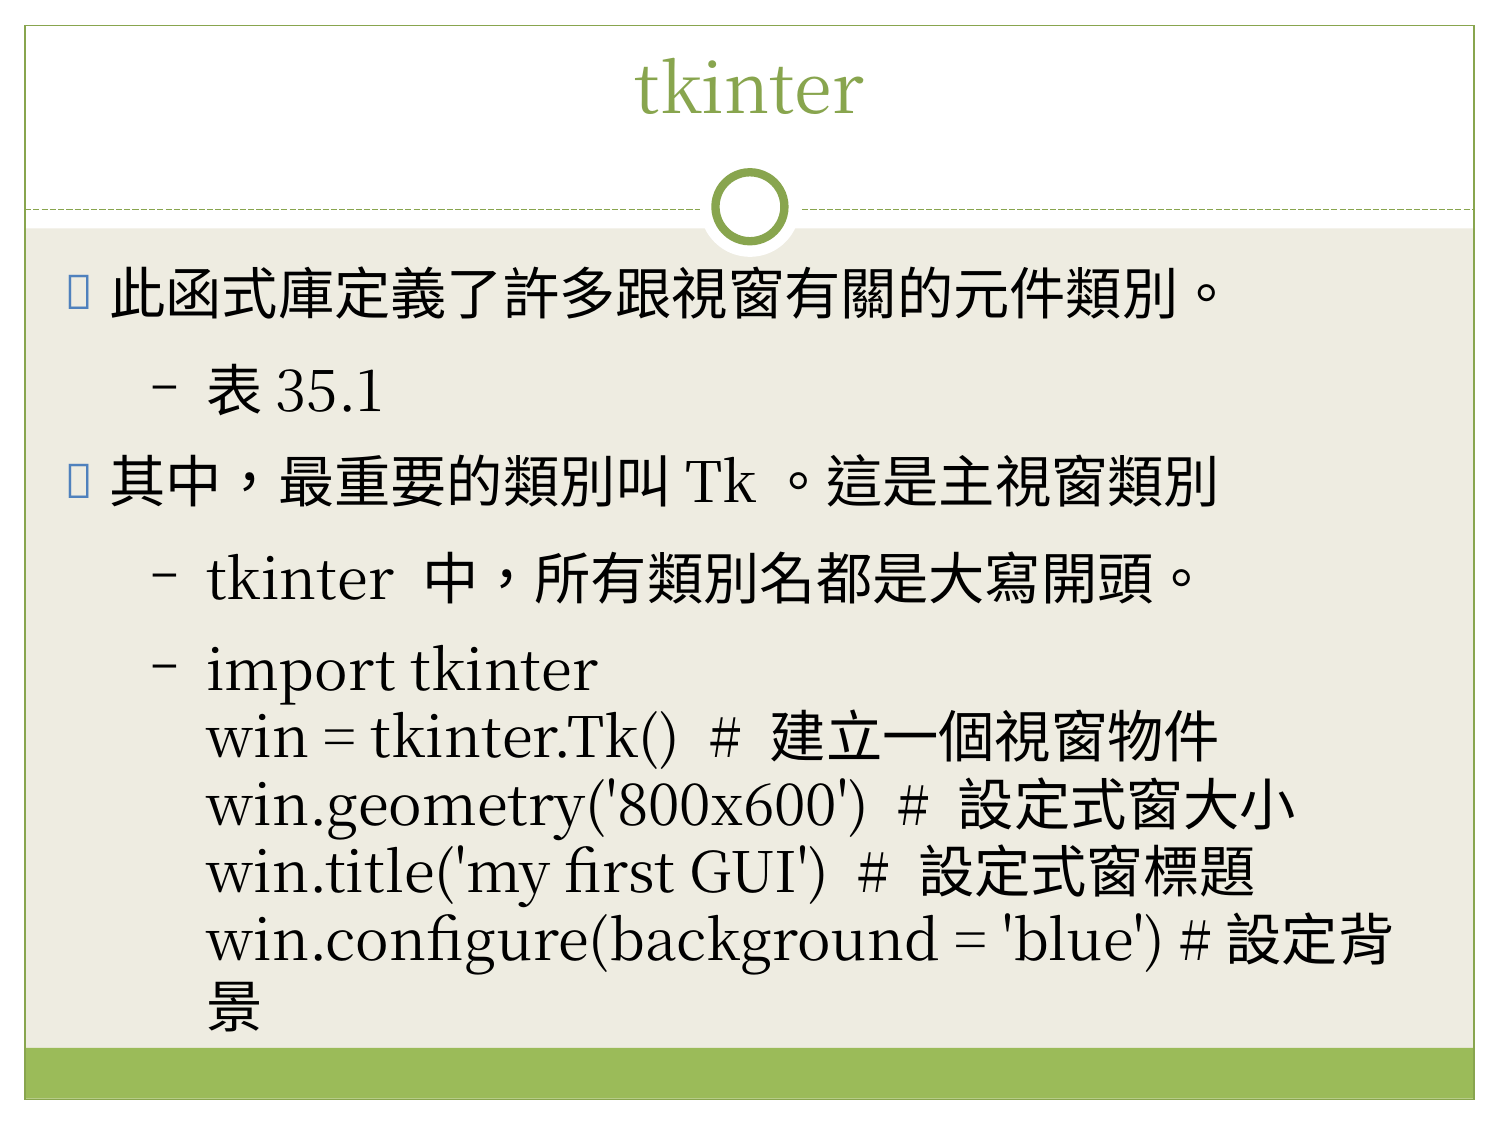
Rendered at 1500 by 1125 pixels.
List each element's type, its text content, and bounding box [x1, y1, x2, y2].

title tkinter [49, 37, 1450, 162]
list 此函式庫定義了許多跟視窗有關的元件類別。 表35.1 其中，最重要的類別叫Tk。這是主視窗類別 tkinter 中，所有類別名都是大寫開頭。 import tkinter win = tkinter.Tk() # 建立一個視窗物件 win.geometry('800x600') # 設定式窗大小 win.title('my first GUI') # 設定式窗標題 win.configure(background = 'blue') #設定背景 [49, 250, 1445, 1001]
